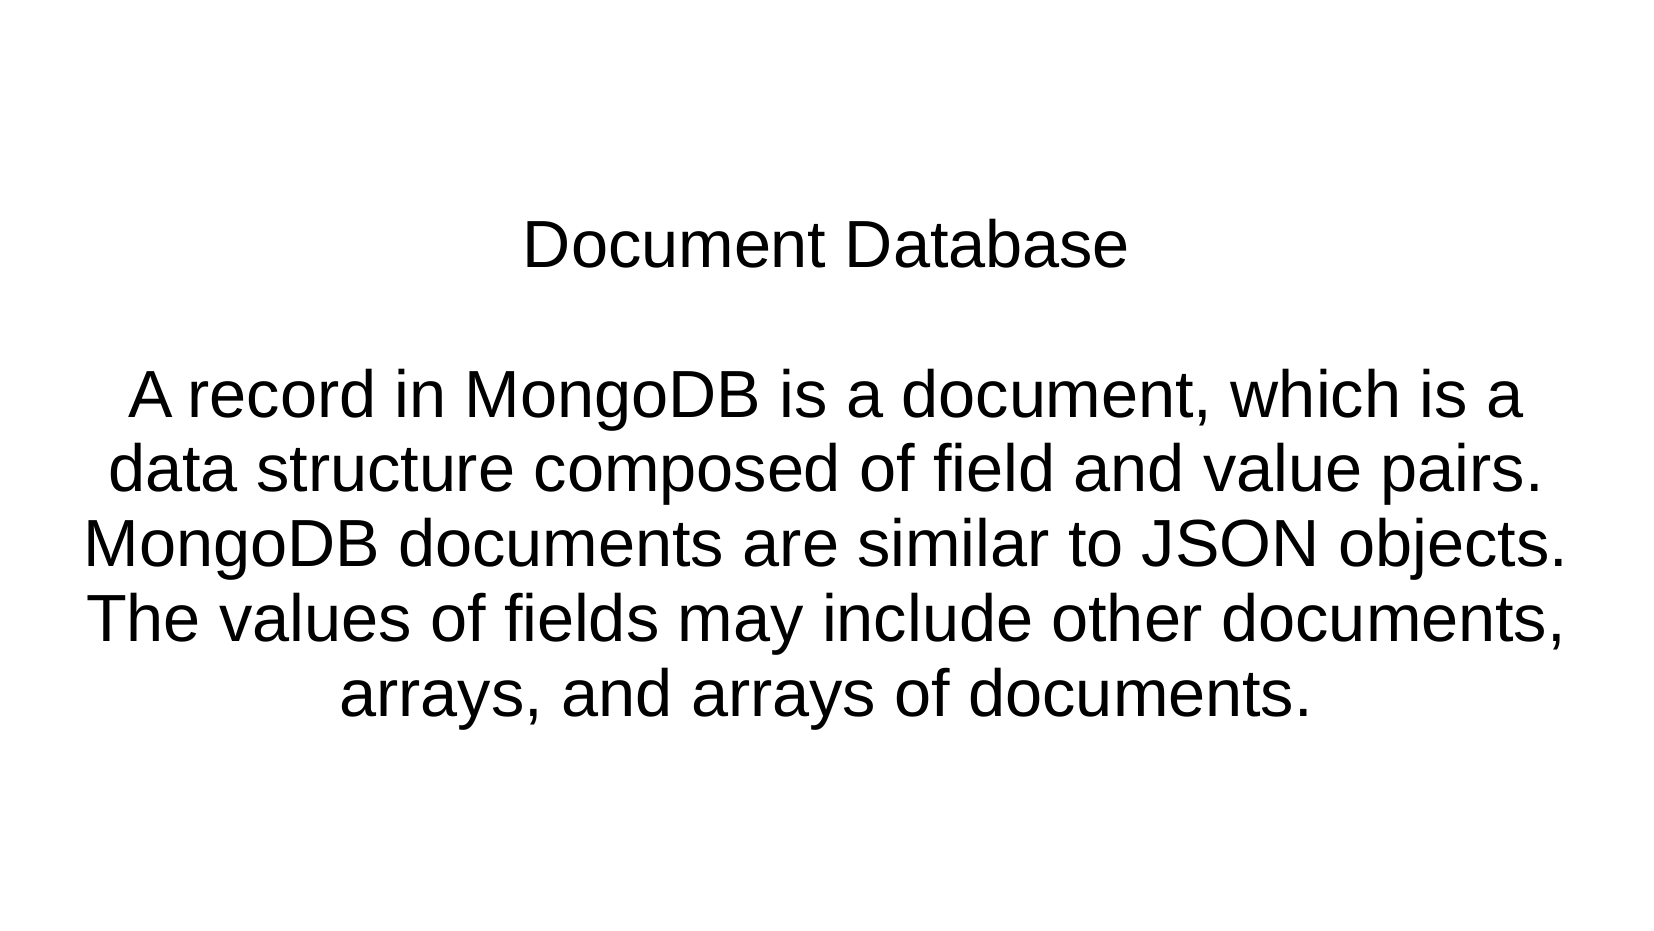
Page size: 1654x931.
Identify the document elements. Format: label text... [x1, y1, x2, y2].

subtitle Document Database A record in MongoDB is a document, which is a data structure composed of field and value pairs. MongoDB documents are similar to JSON objects. The values of fields may include other documents, arrays, and arrays of documents. [82, 75, 1571, 863]
